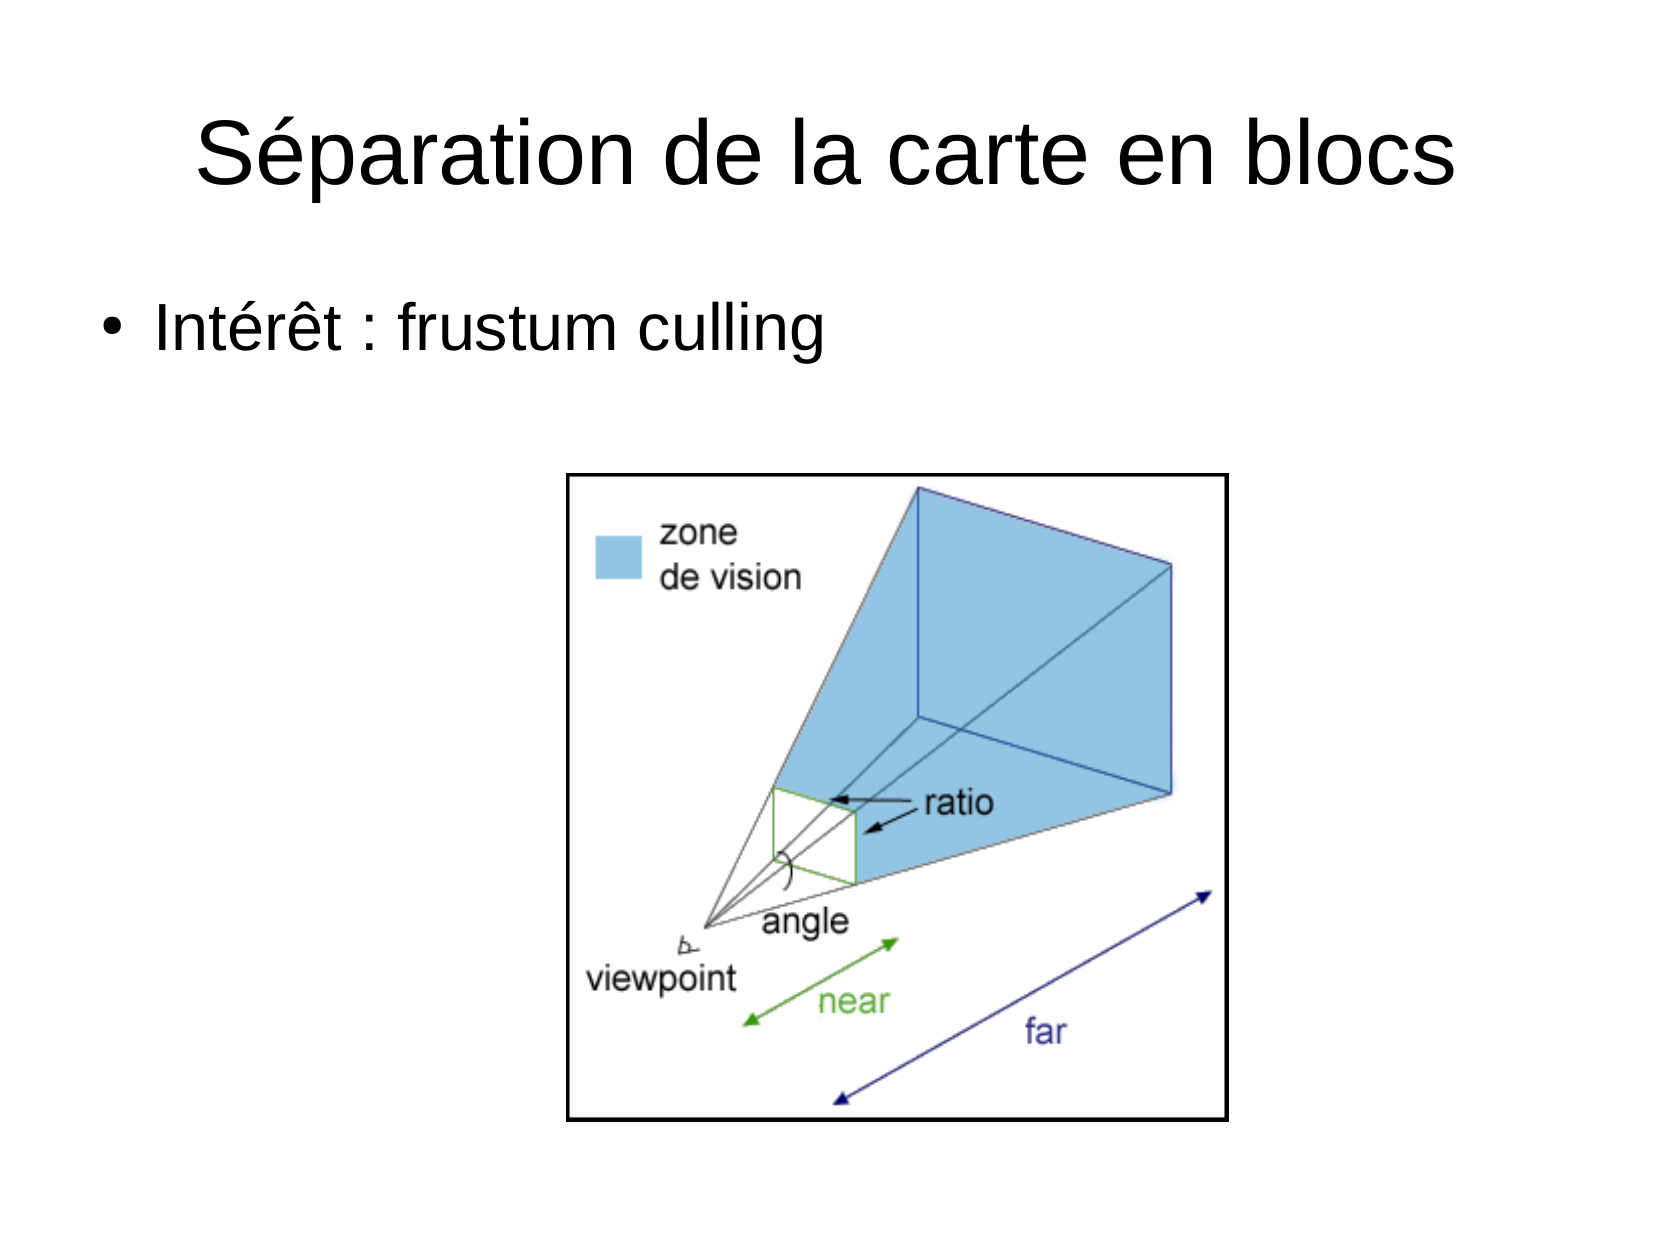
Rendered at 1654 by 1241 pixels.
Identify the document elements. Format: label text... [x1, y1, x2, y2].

list Intérêt : frustum culling [82, 290, 1571, 1010]
picture [566, 473, 1229, 1123]
title Séparation de la carte en blocs [82, 49, 1571, 257]
